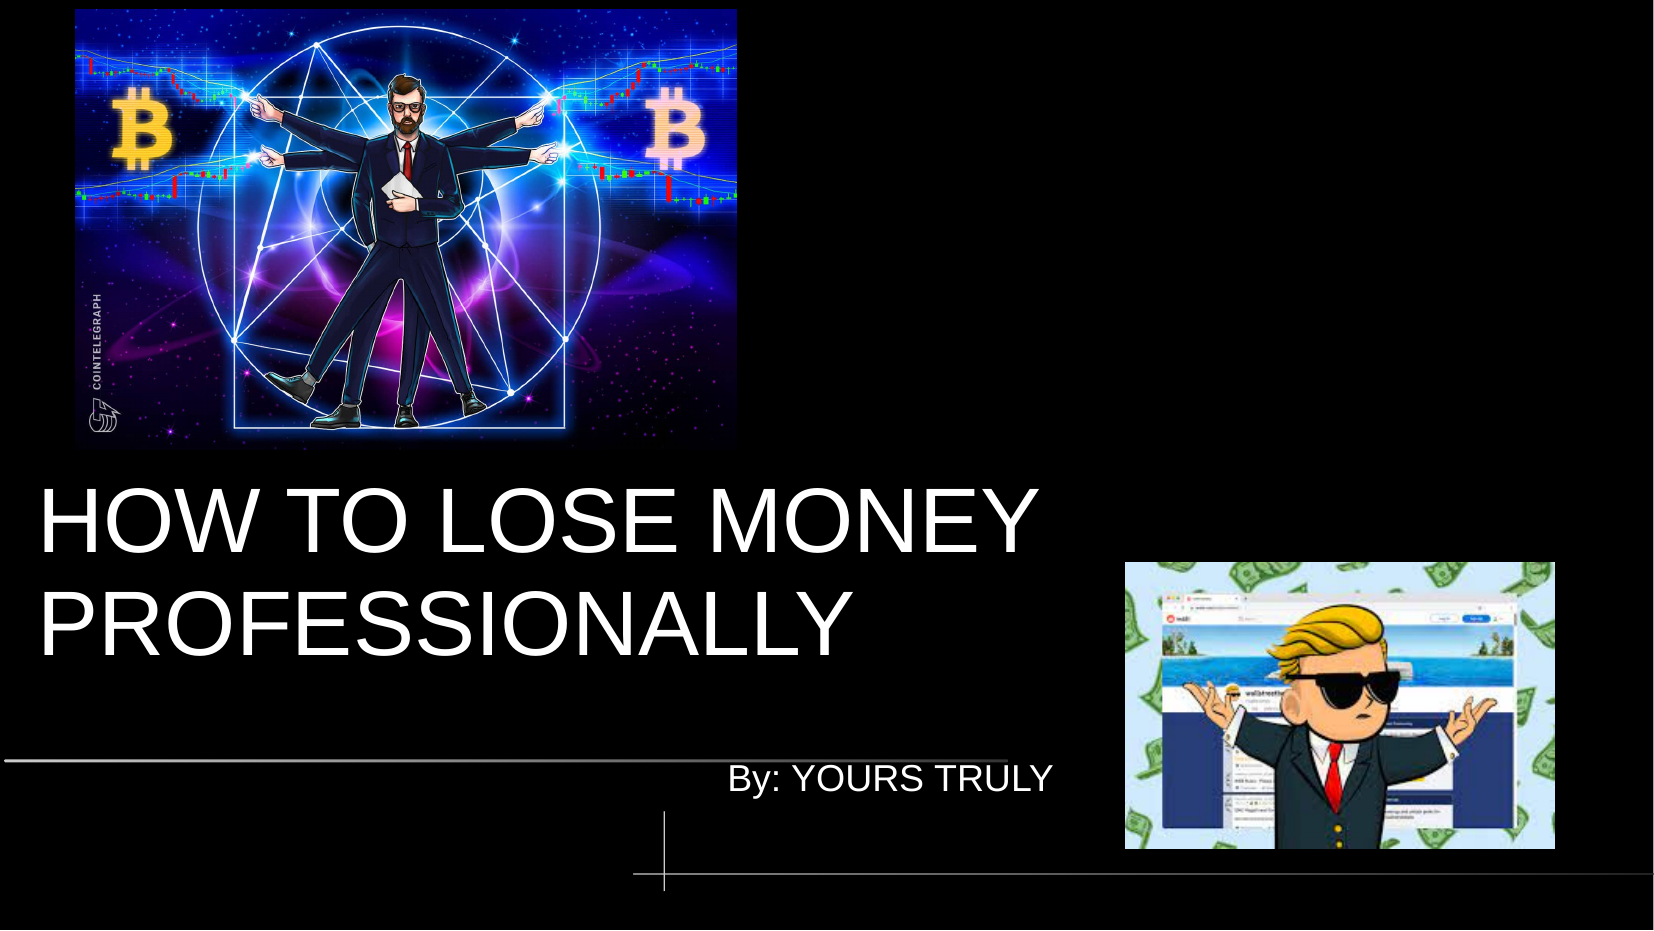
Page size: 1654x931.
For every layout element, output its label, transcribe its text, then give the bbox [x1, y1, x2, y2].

text_box By: YOURS TRULY [712, 750, 1125, 807]
picture [1125, 562, 1555, 849]
title HOW TO LOSE MONEY PROFESSIONALLY [37, 469, 1514, 676]
picture [75, 9, 737, 451]
